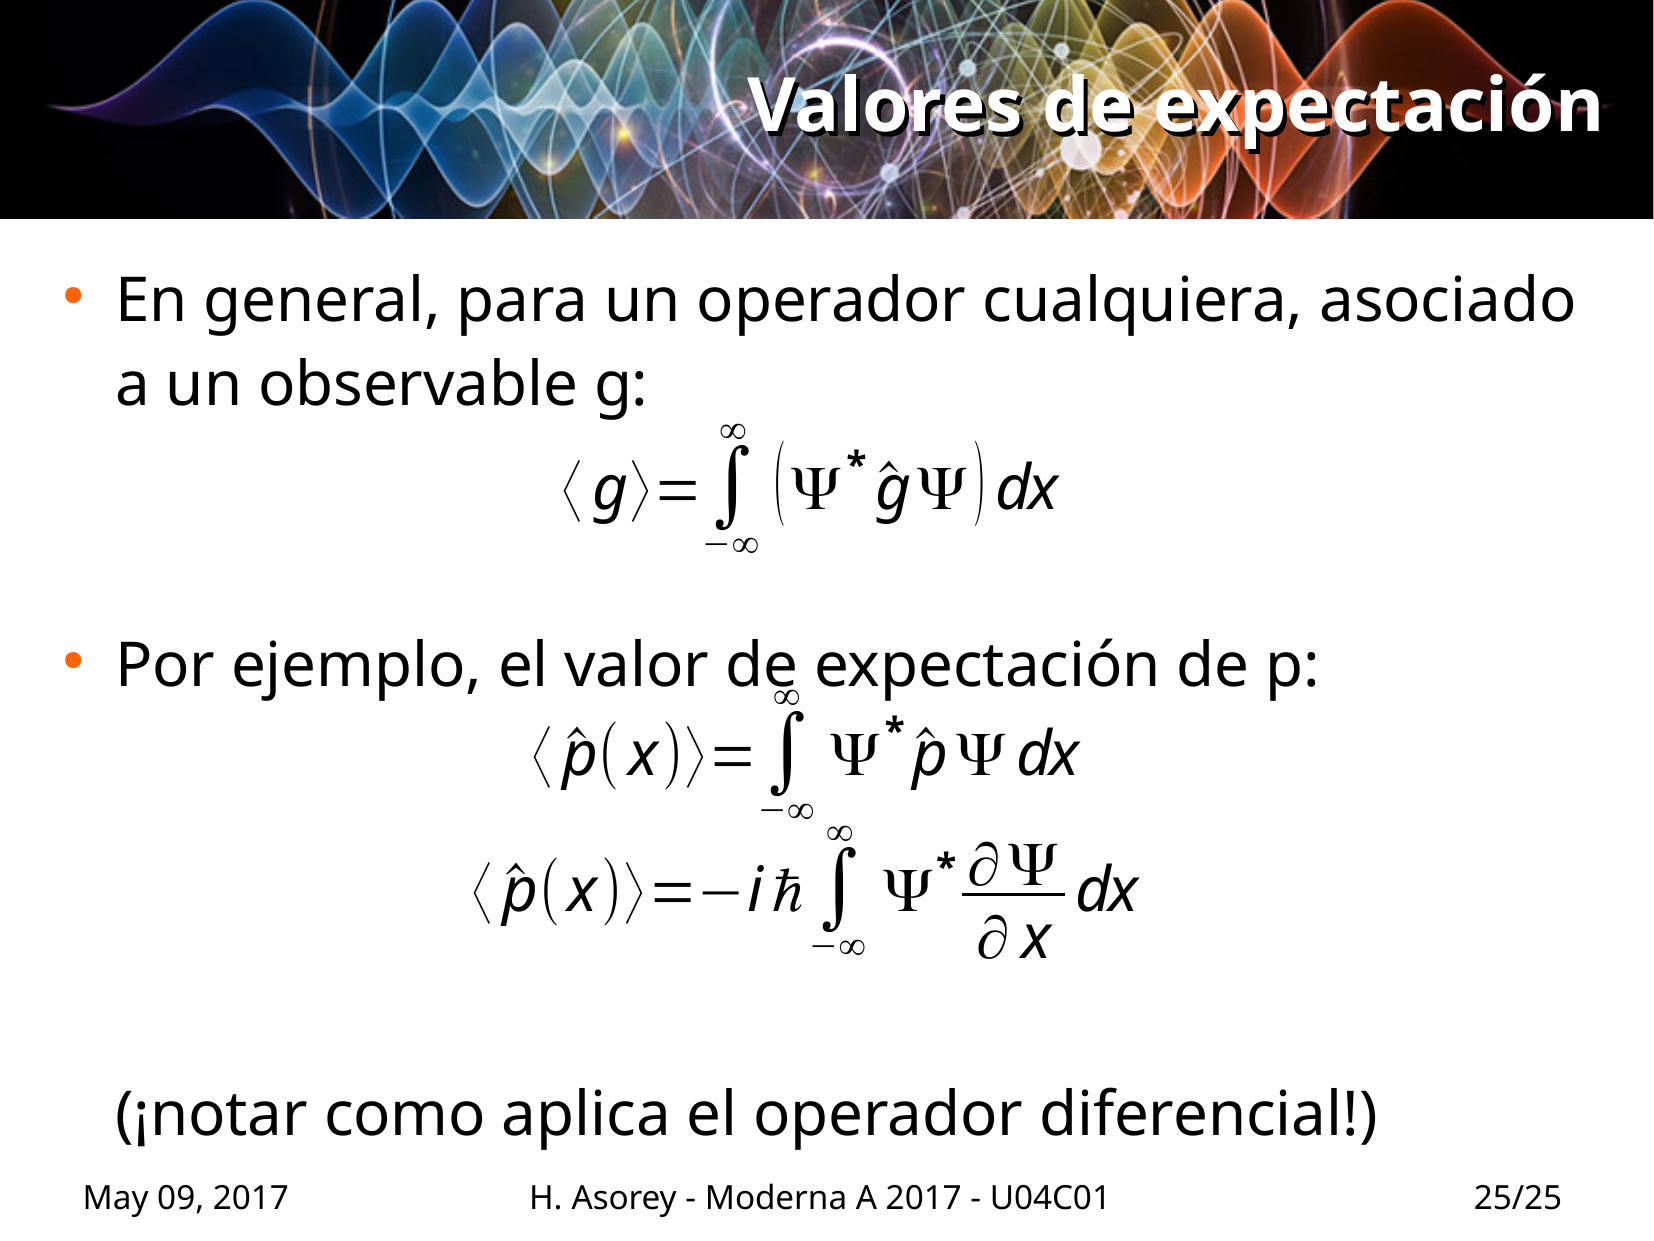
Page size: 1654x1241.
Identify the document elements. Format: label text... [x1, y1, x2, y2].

chart [465, 688, 1147, 976]
title Valores de expectación [45, 15, 1606, 191]
chart [555, 422, 1066, 556]
picture [0, 0, 1654, 219]
list En general, para un operador cualquiera, asociado a un observable g: Por ejemplo, el valor de expectación de p: (¡notar como aplica el operador diferencial!) [45, 255, 1606, 1156]
